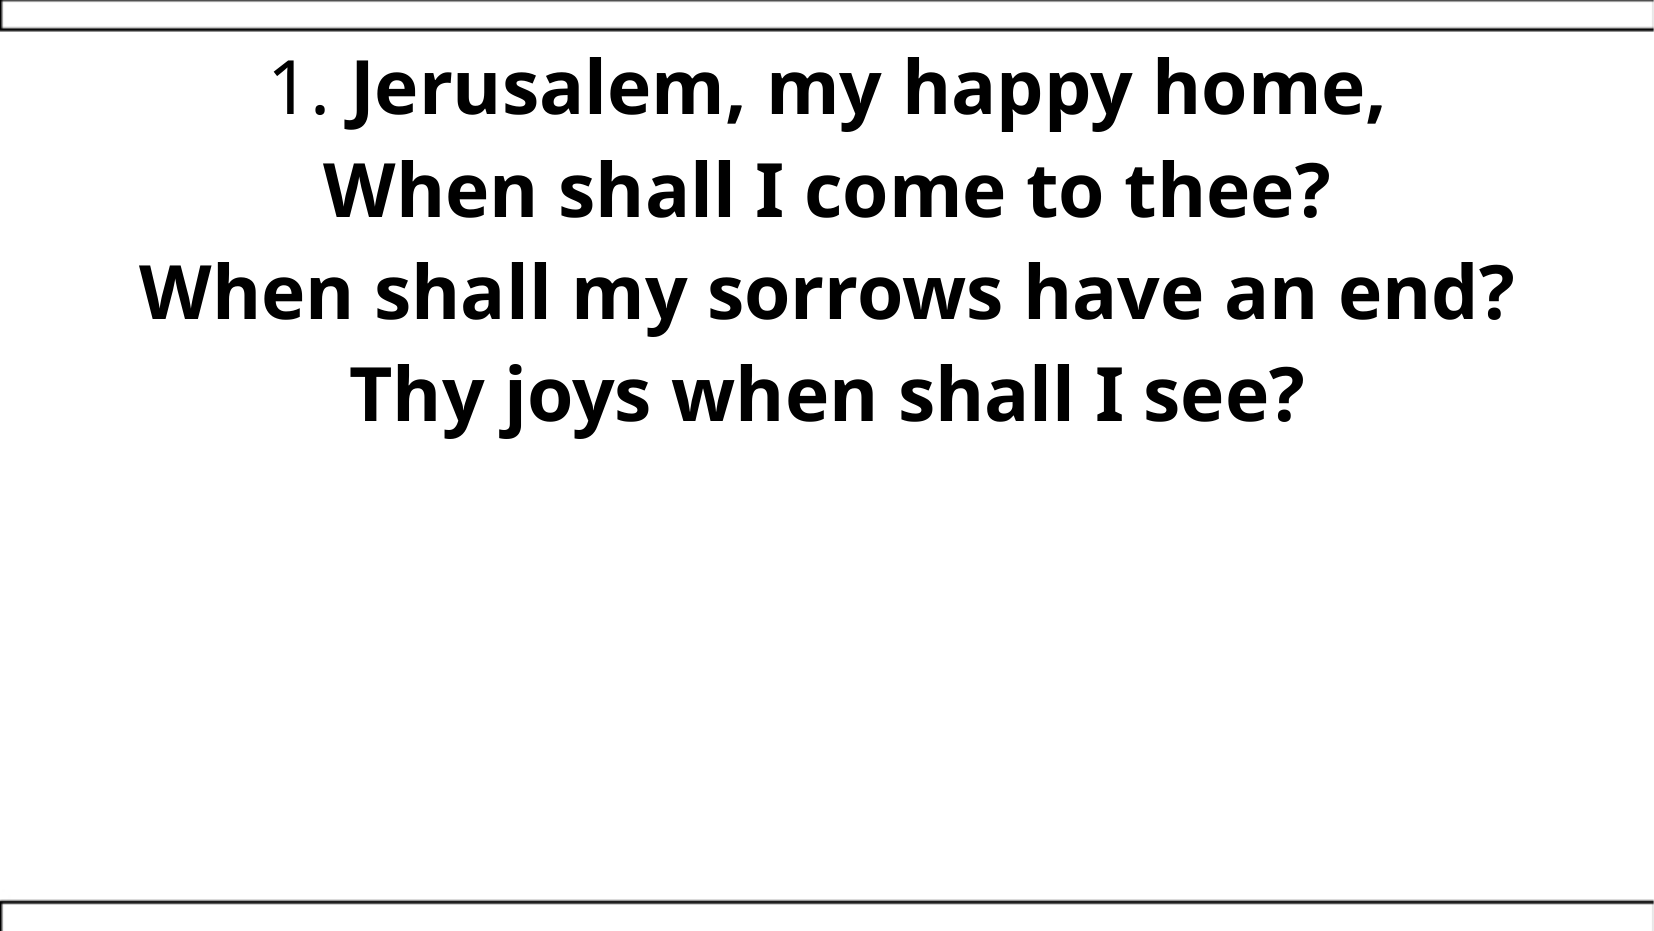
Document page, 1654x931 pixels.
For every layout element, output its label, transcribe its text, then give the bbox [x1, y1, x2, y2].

text_box 1. Jerusalem, my happy home, When shall I come to thee? When shall my sorrows have an end? Thy joys when shall I see? [92, 27, 1563, 442]
picture [0, 0, 1654, 931]
